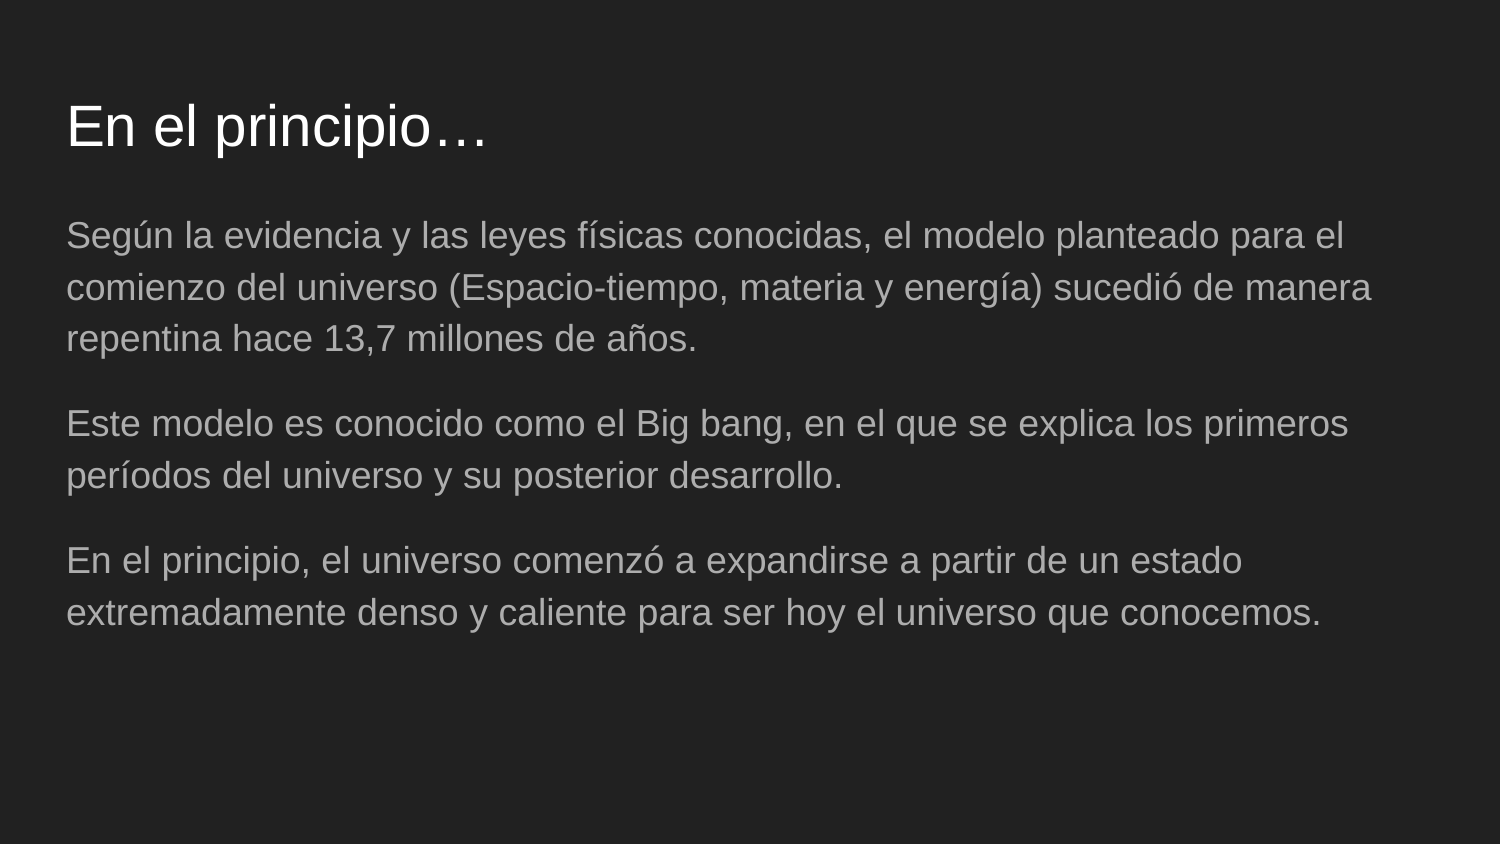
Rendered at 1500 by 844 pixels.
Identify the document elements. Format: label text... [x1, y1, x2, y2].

list Según la evidencia y las leyes físicas conocidas, el modelo planteado para el comienzo del universo (Espacio-tiempo, materia y energía) sucedió de manera repentina hace 13,7 millones de años. Este modelo es conocido como el Big bang, en el que se explica los primeros períodos del universo y su posterior desarrollo. En el principio, el universo comenzó a expandirse a partir de un estado extremadamente denso y caliente para ser hoy el universo que conocemos. [51, 189, 1449, 750]
title En el principio… [51, 72, 1449, 167]
